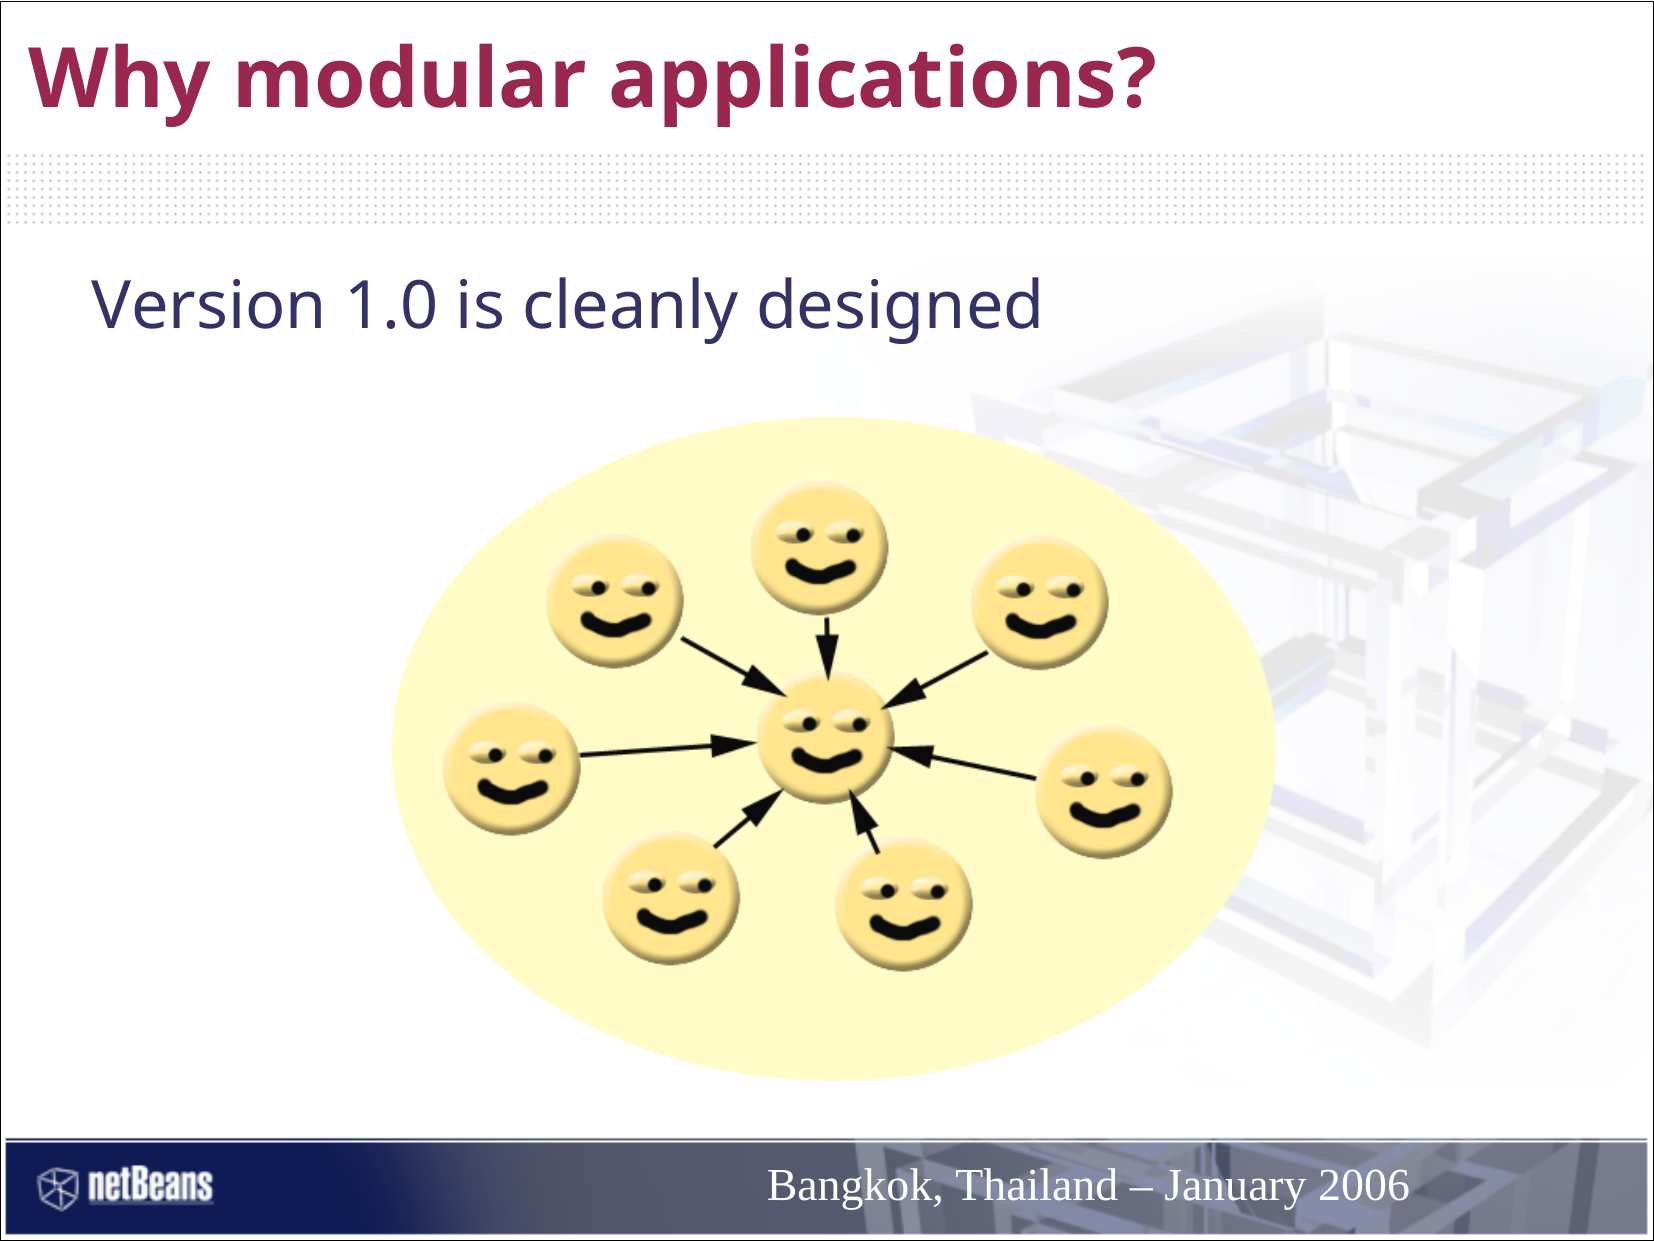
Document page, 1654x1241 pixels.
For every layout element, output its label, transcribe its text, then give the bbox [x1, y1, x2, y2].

picture [1, 2, 1653, 1240]
list Version 1.0 is cleanly designed [73, 257, 1574, 1127]
title Why modular applications? [28, 0, 1619, 152]
